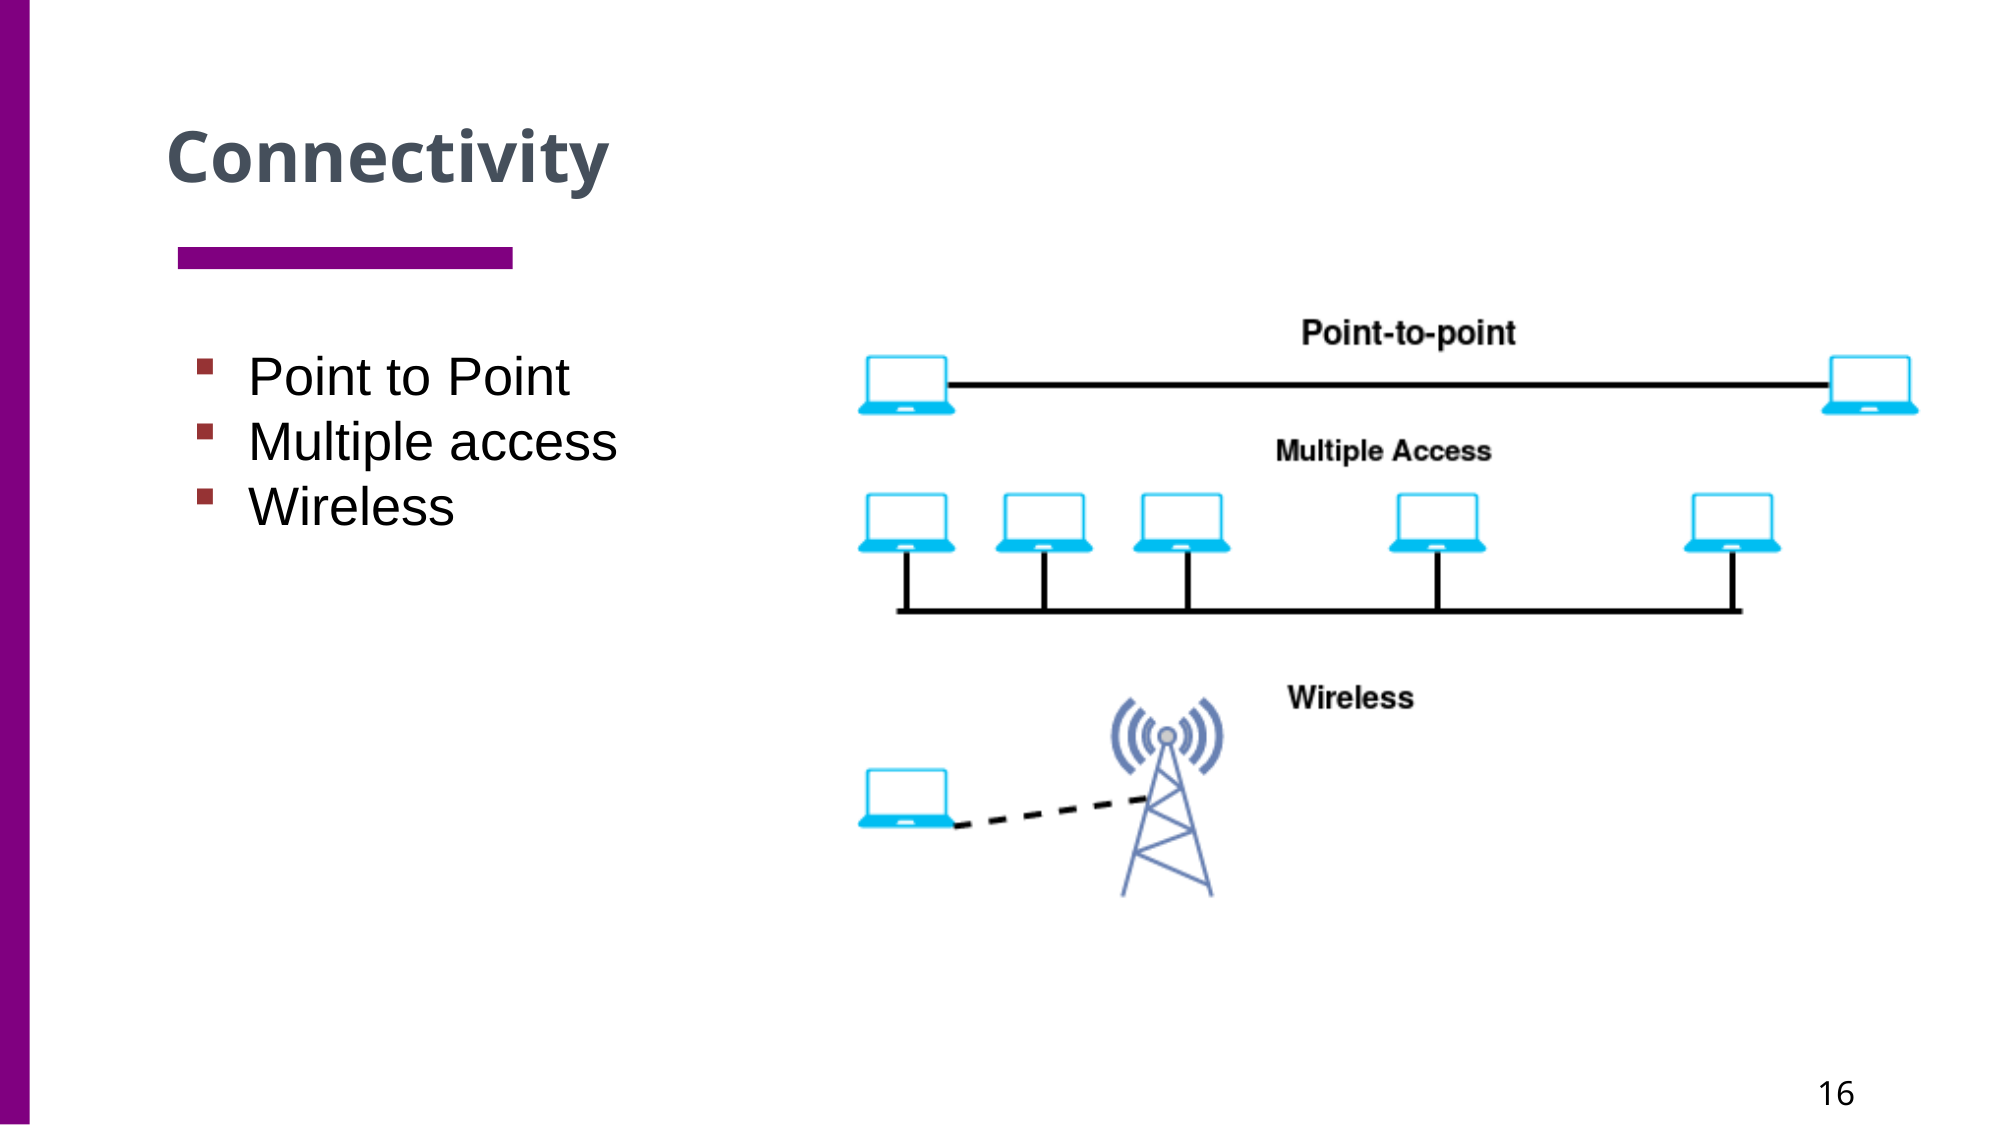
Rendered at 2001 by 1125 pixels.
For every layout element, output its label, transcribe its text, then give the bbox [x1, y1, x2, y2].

text_box Point to Point Multiple access Wireless [177, 326, 1875, 1050]
text_box Connectivity [151, 0, 1849, 212]
picture [857, 239, 1968, 901]
